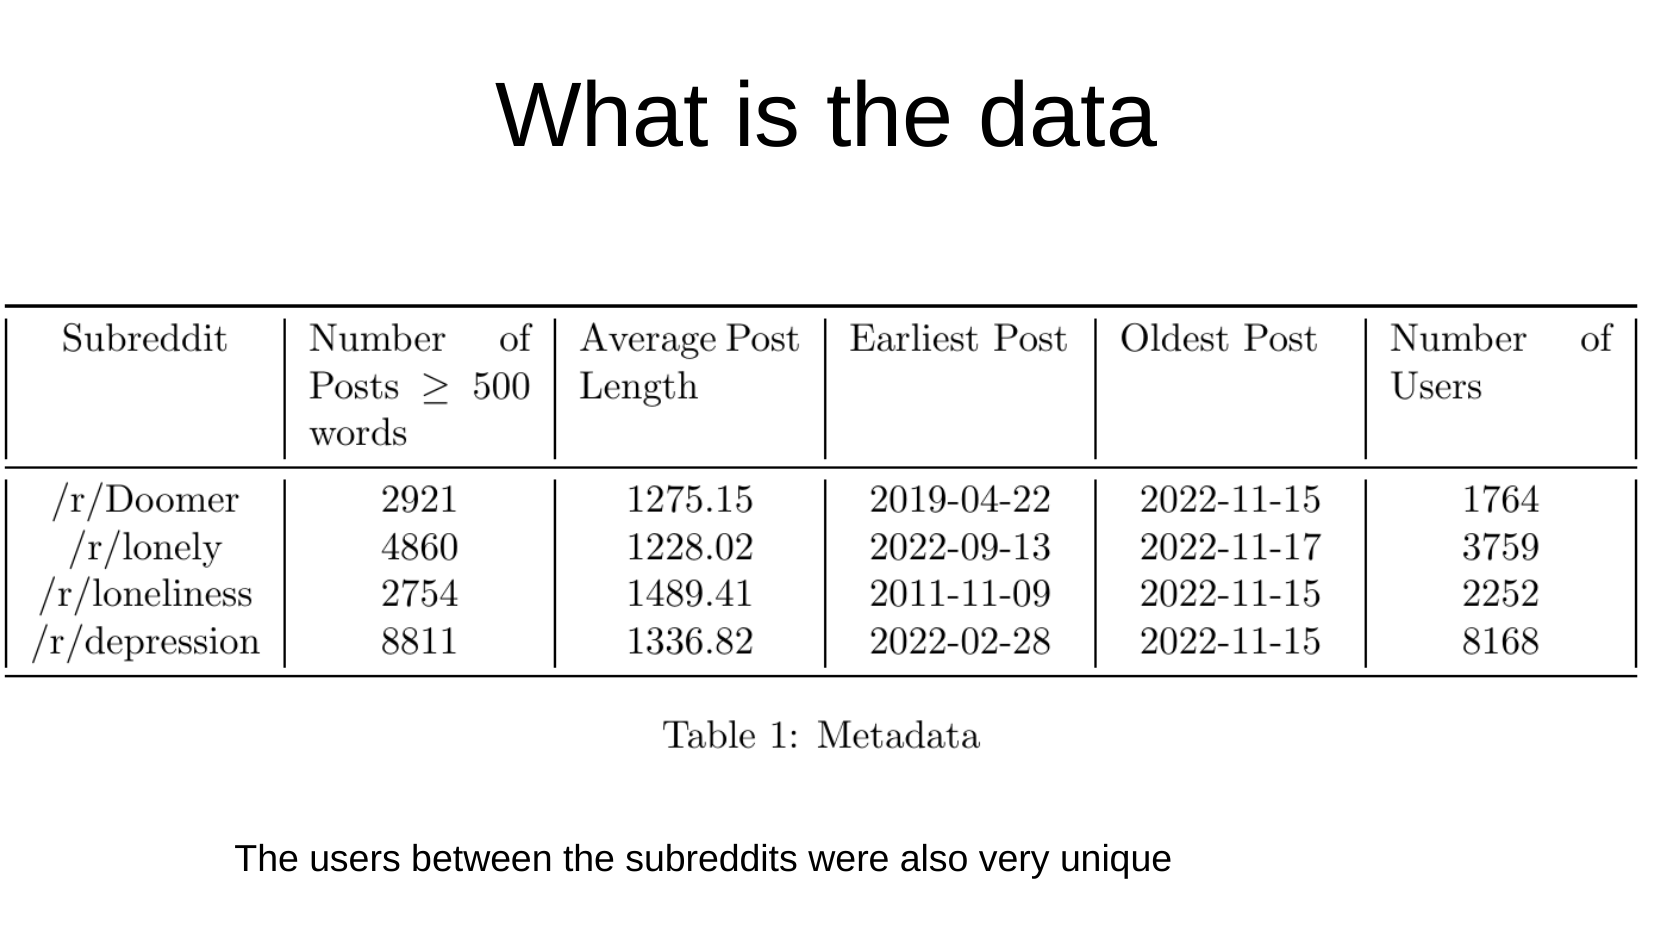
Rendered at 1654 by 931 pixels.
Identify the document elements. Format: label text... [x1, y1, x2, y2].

text_box The users between the subreddits were also very unique [219, 830, 1343, 888]
picture [0, 296, 1654, 768]
title What is the data [82, 37, 1571, 193]
